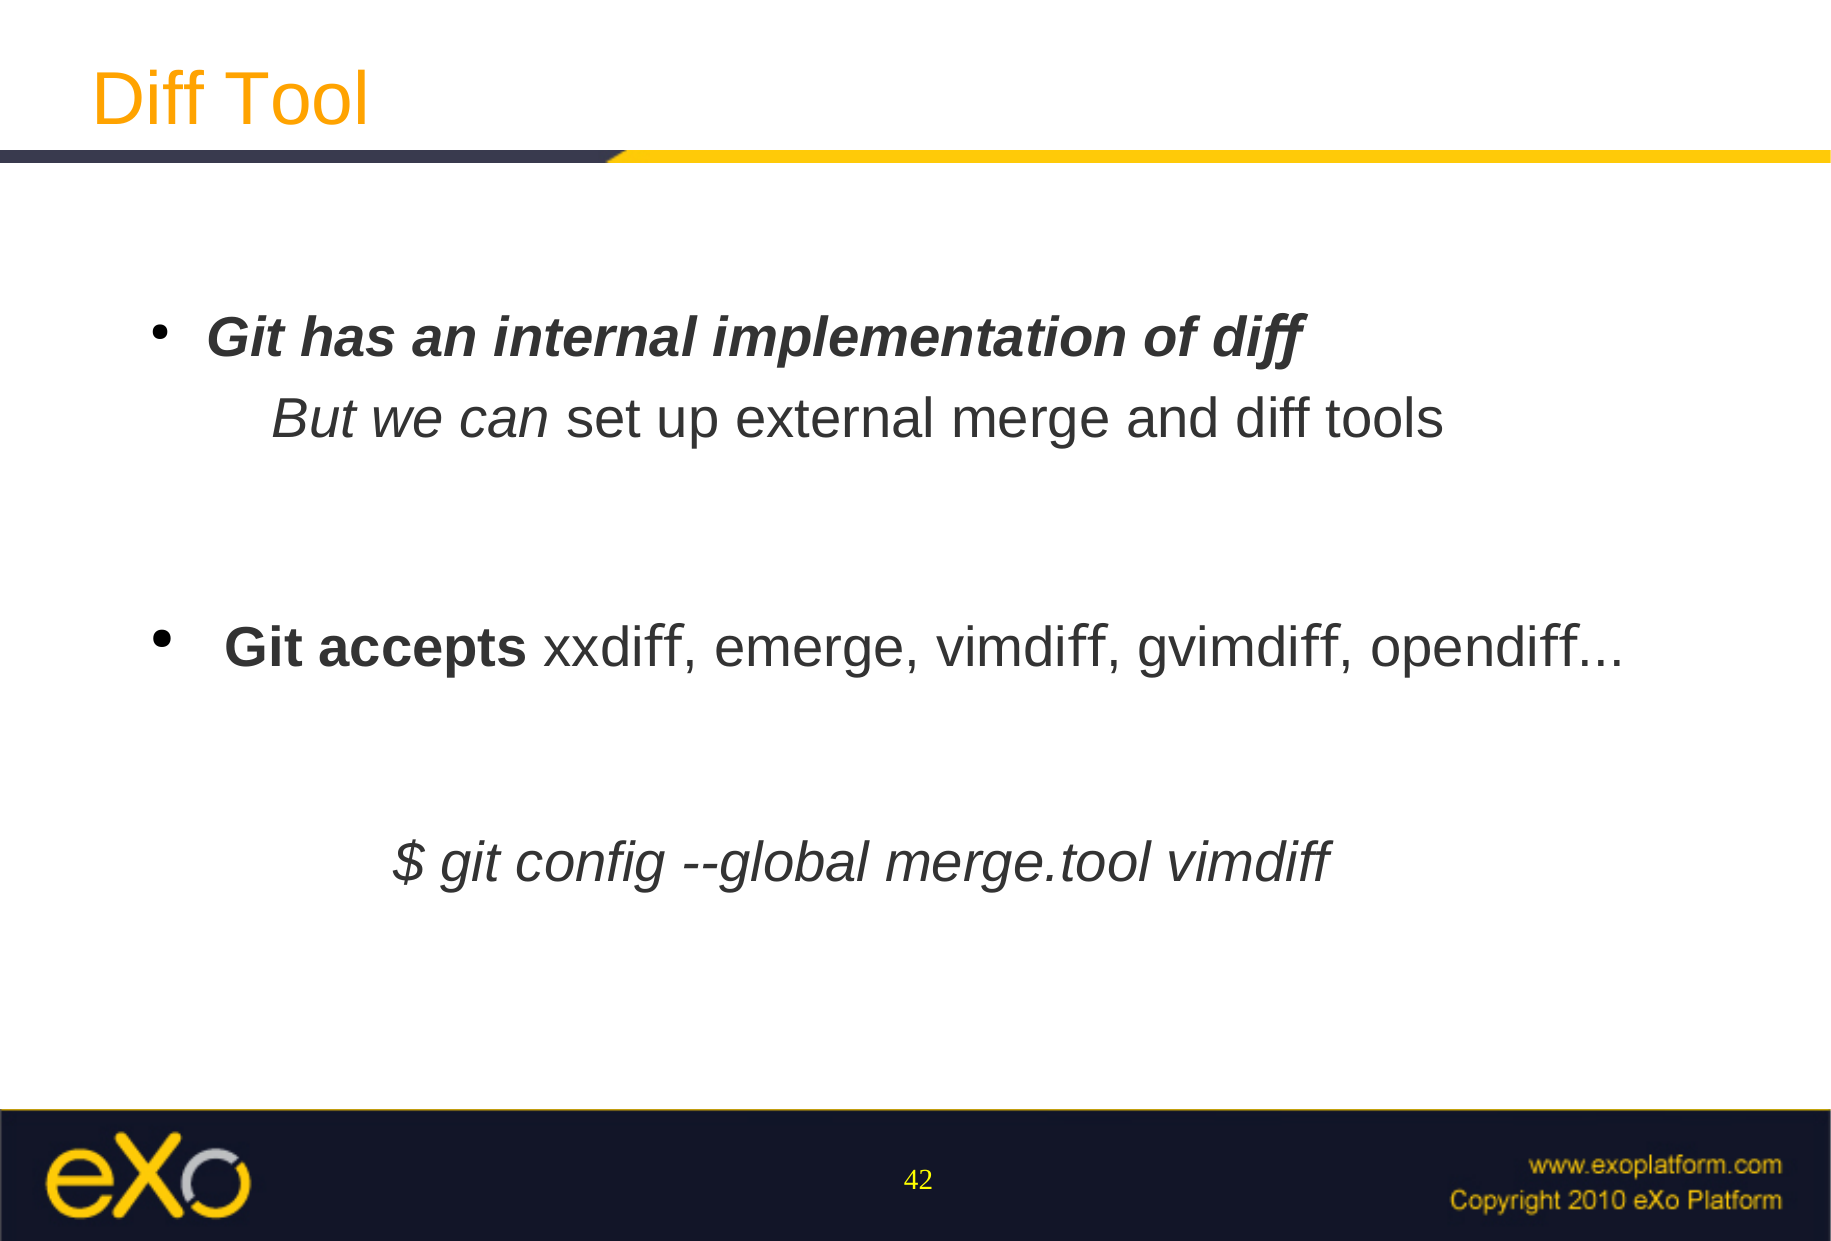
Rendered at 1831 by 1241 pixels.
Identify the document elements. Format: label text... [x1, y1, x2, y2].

list Git accepts xxdiﬀ, emerge, vimdiﬀ, gvimdiﬀ, opendiﬀ... [150, 600, 1763, 826]
list Git has an internal implementation of diﬀ But we can set up external merge and diff tools [150, 300, 1763, 526]
list $ git config --global merge.tool vimdiff [337, 825, 1501, 1051]
text_box Diff Tool [91, 49, 1740, 151]
picture [0, 1109, 1831, 1241]
picture [0, 150, 1831, 163]
